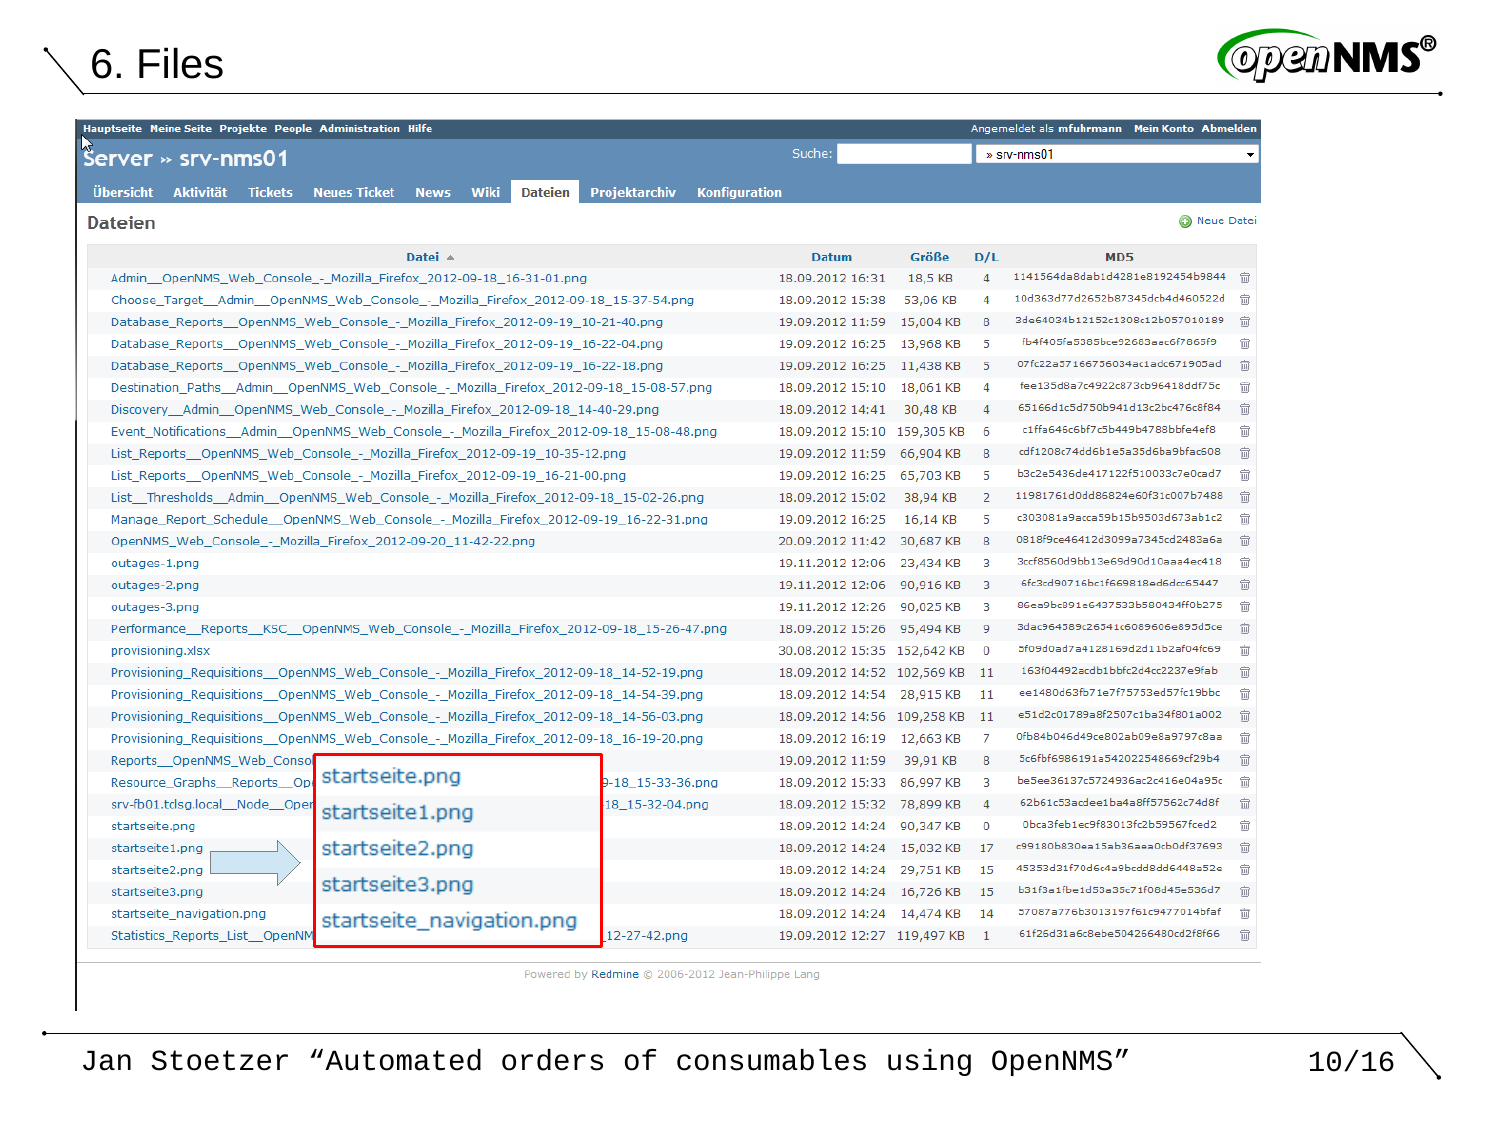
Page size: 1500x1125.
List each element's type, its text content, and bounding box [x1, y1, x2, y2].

picture [75, 119, 1261, 1011]
picture [1213, 24, 1441, 87]
title 6. Files [90, 29, 691, 94]
text_box [210, 840, 301, 886]
